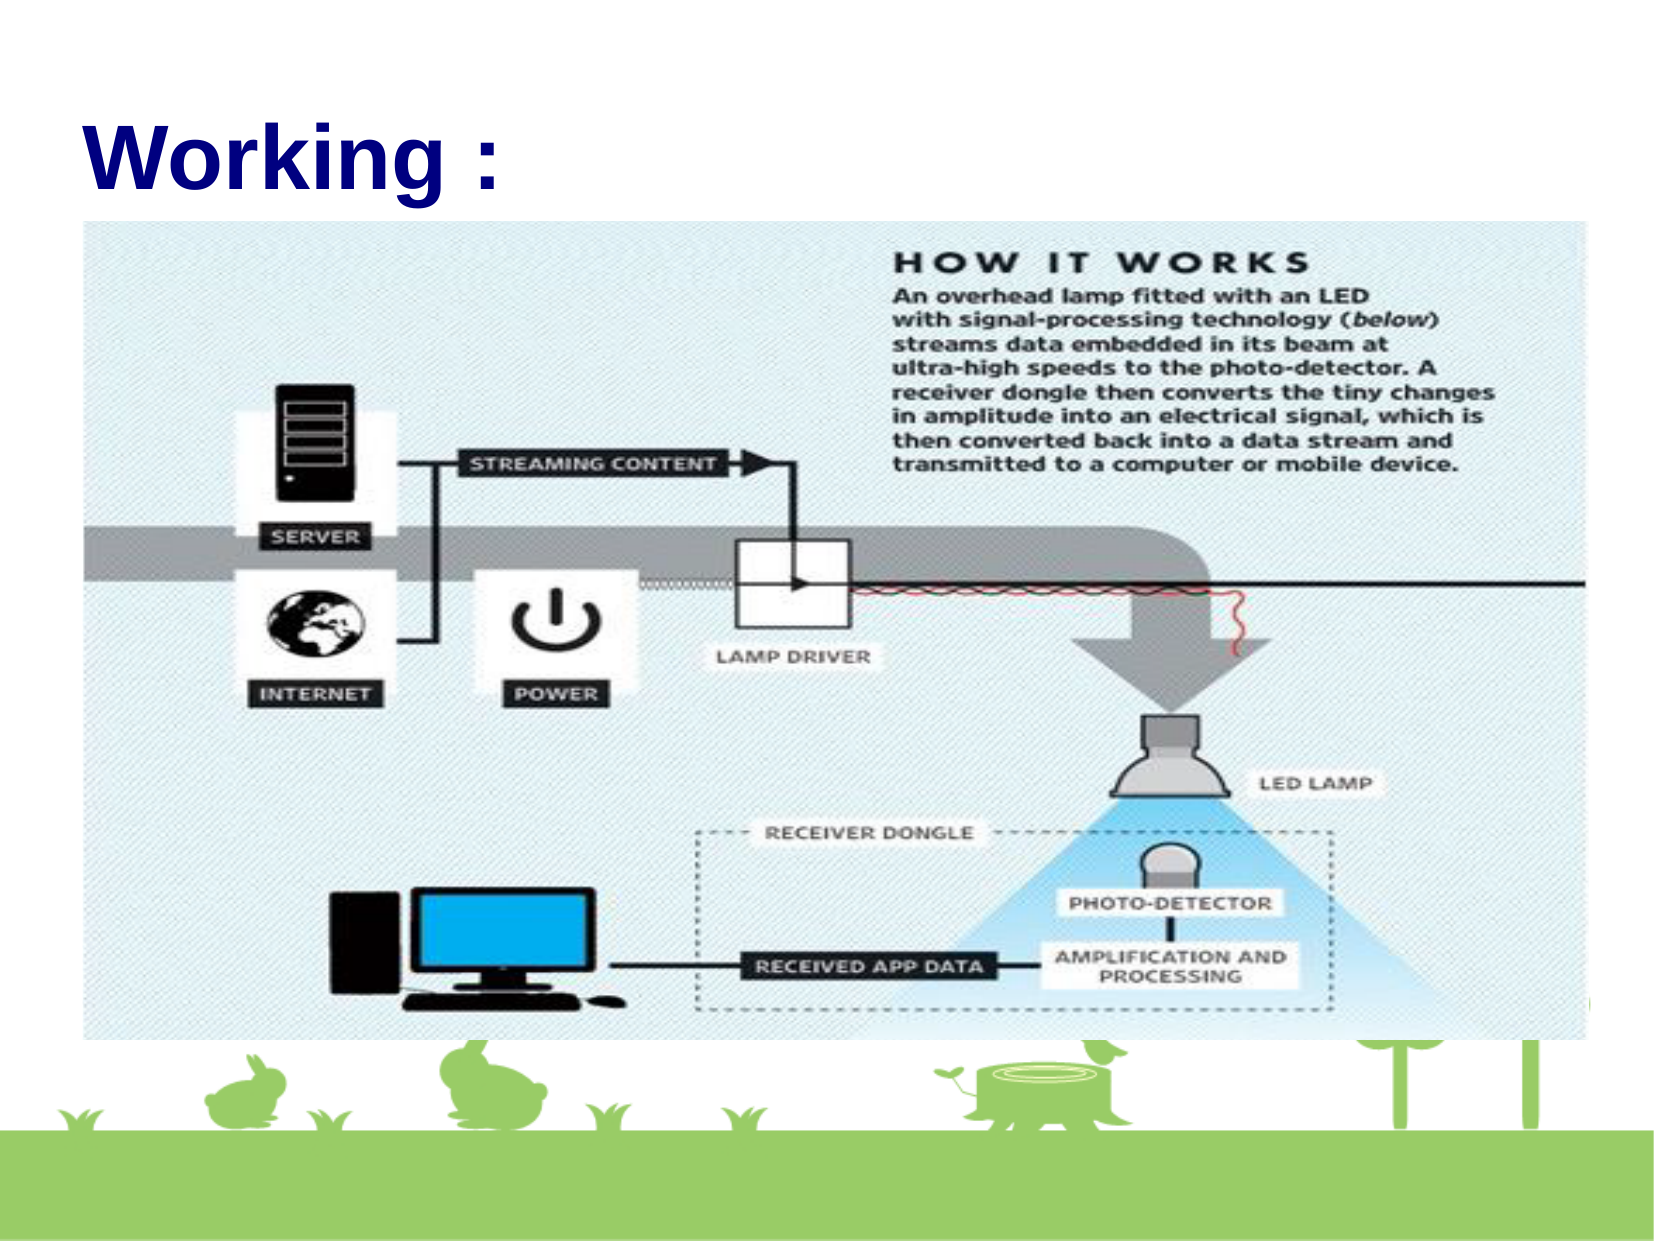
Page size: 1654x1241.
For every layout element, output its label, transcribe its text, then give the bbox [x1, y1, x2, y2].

picture [0, 0, 1654, 1241]
text_box Working : [82, 49, 1571, 221]
